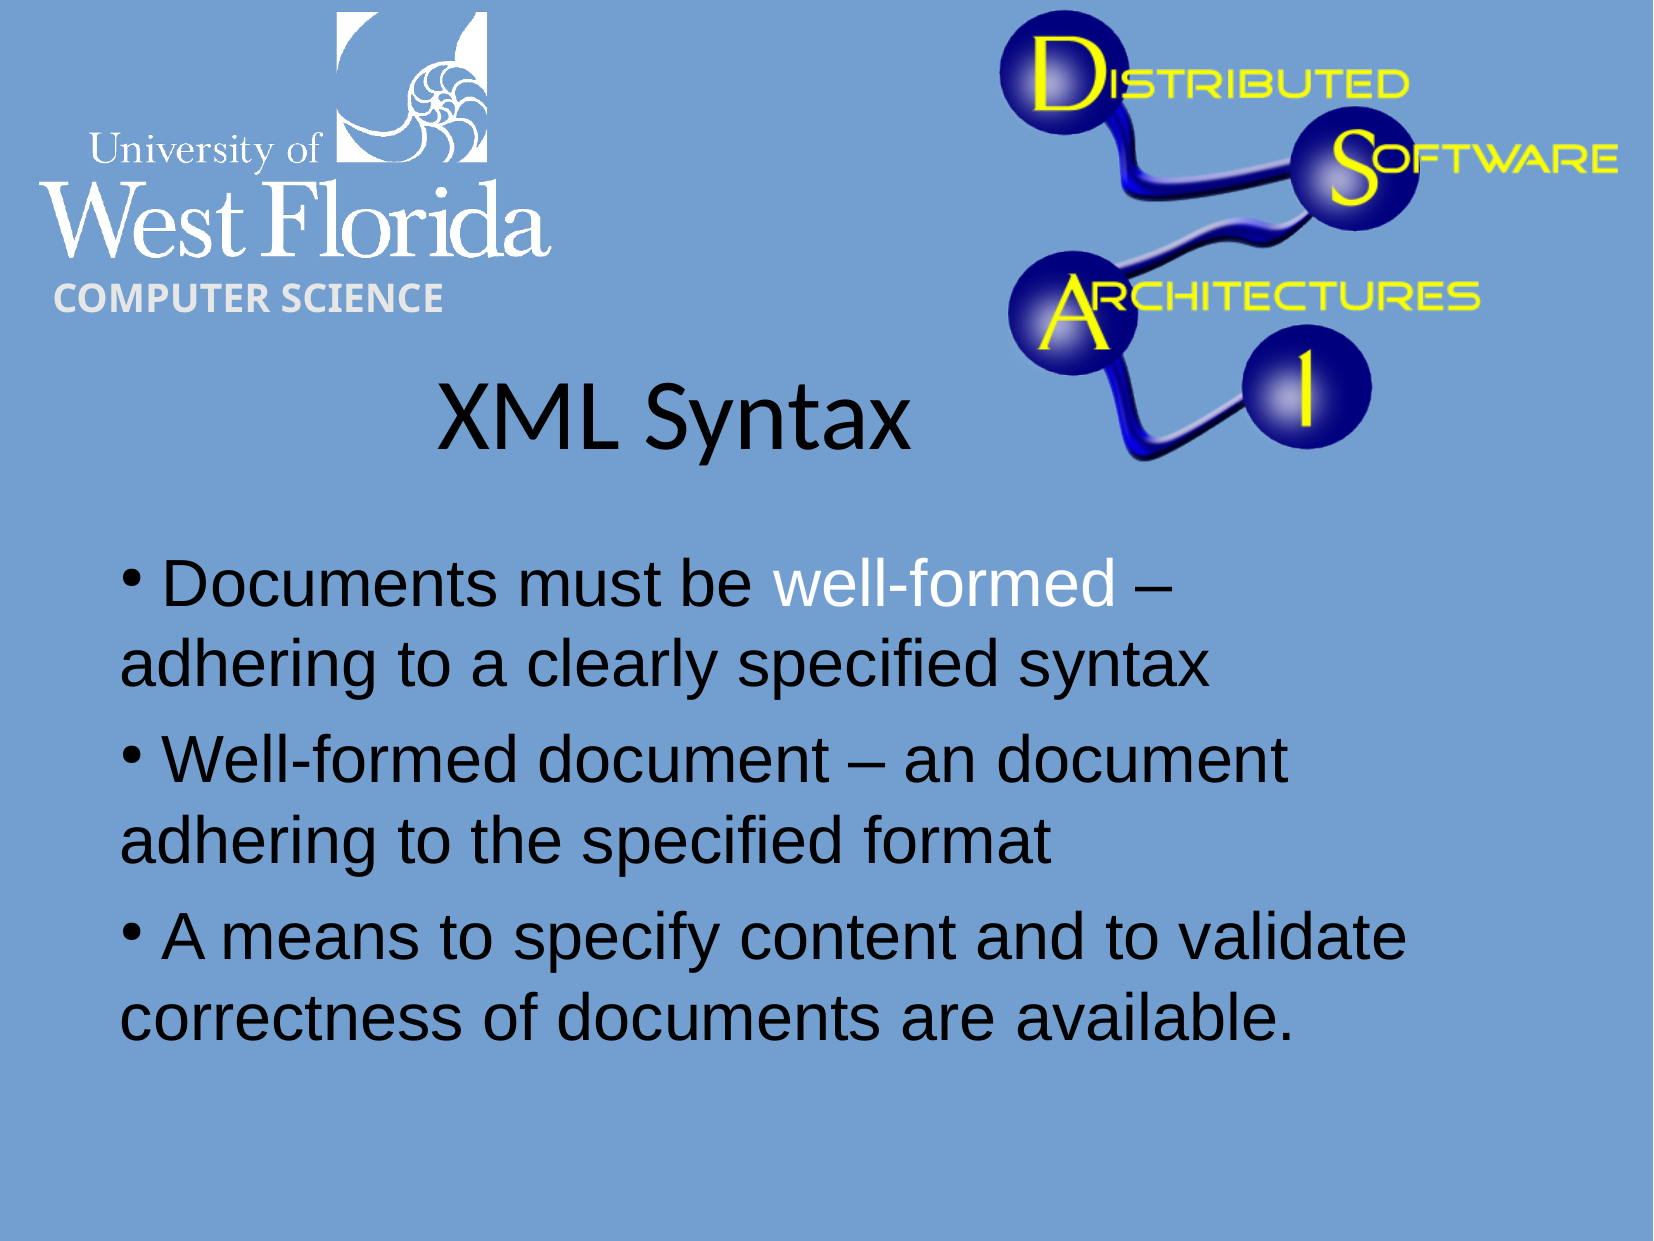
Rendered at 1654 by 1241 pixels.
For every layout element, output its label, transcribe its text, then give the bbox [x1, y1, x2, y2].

picture [37, 0, 559, 262]
list Documents must be well-formed – adhering to a clearly specified syntax Well-formed document – an document adhering to the specified format A means to specify content and to validate correctness of documents are available. [105, 531, 1456, 1066]
picture [910, 0, 1654, 506]
text_box COMPUTER SCIENCE [37, 262, 563, 325]
title XML Syntax [0, 336, 1351, 481]
